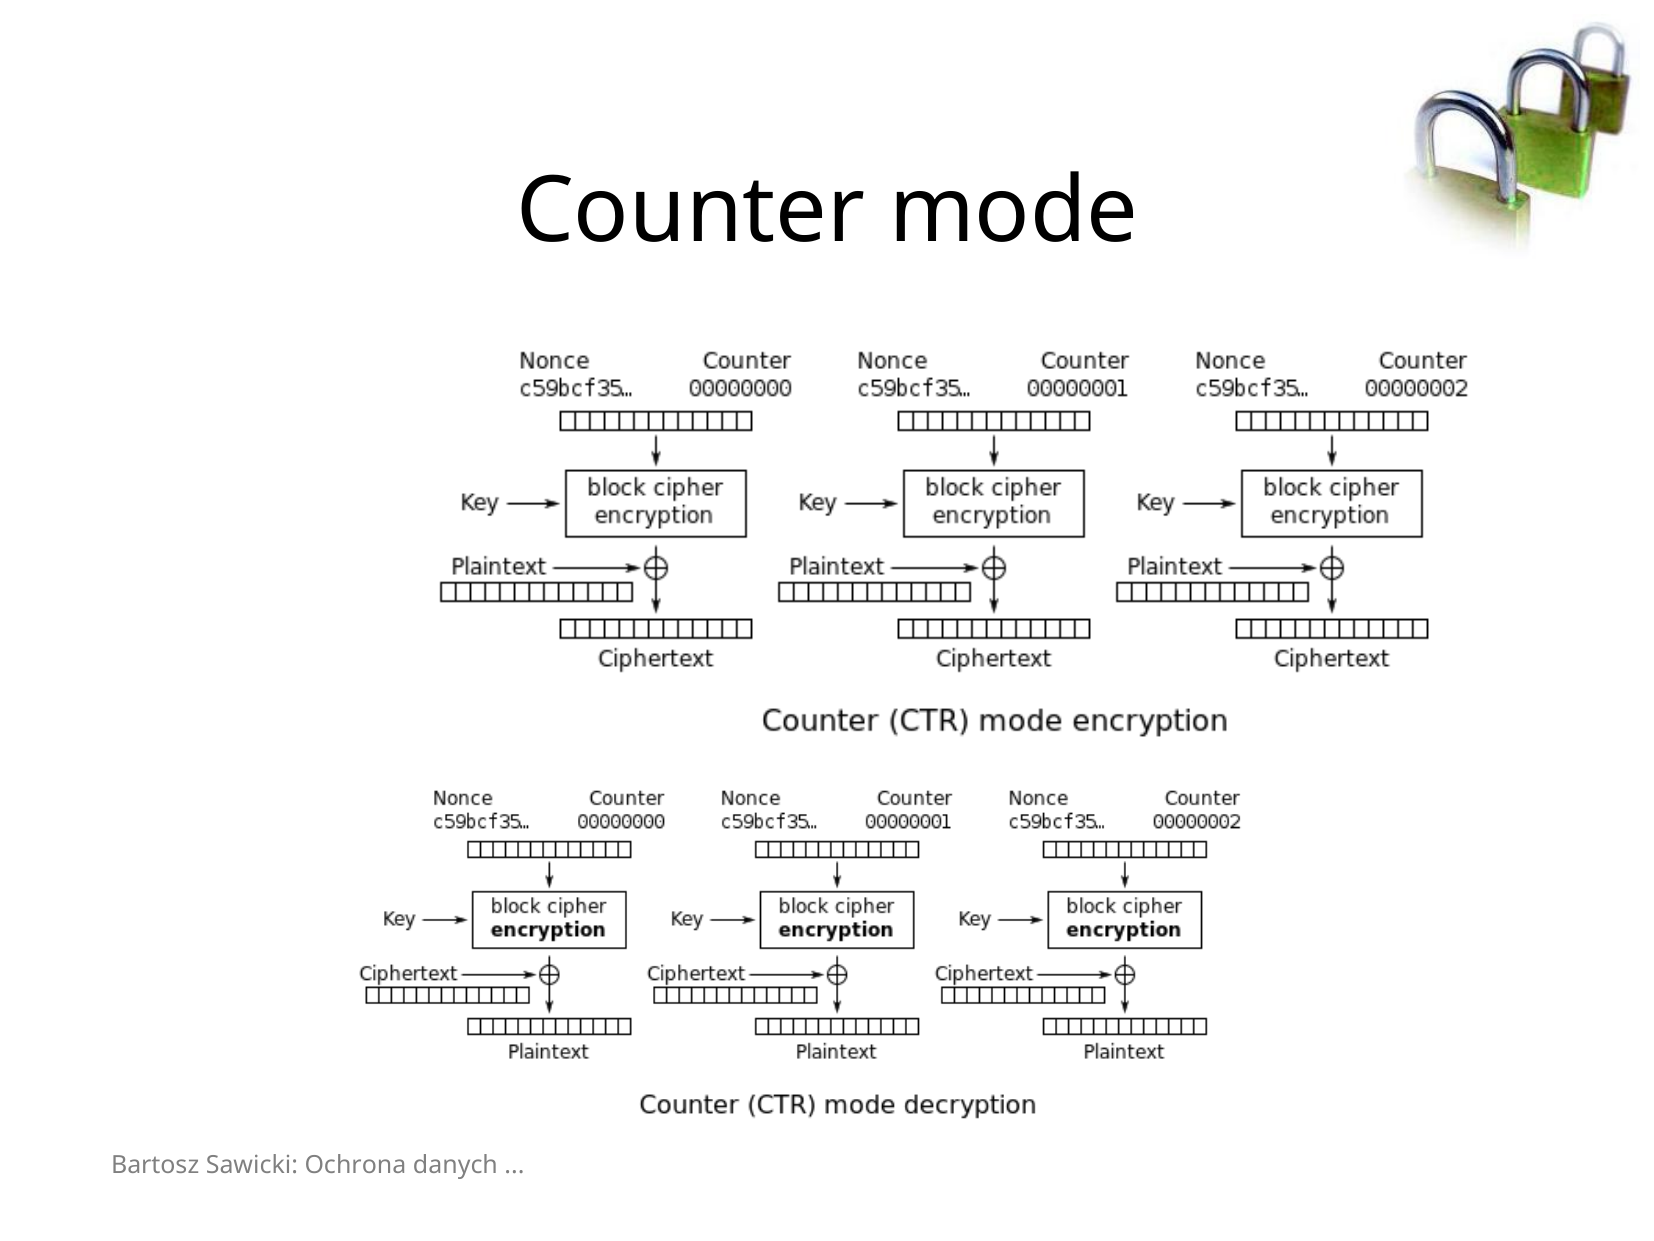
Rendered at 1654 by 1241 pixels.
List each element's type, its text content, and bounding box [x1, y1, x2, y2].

picture [1385, 14, 1640, 266]
title Counter mode [121, 102, 1534, 310]
picture [333, 323, 1506, 1145]
